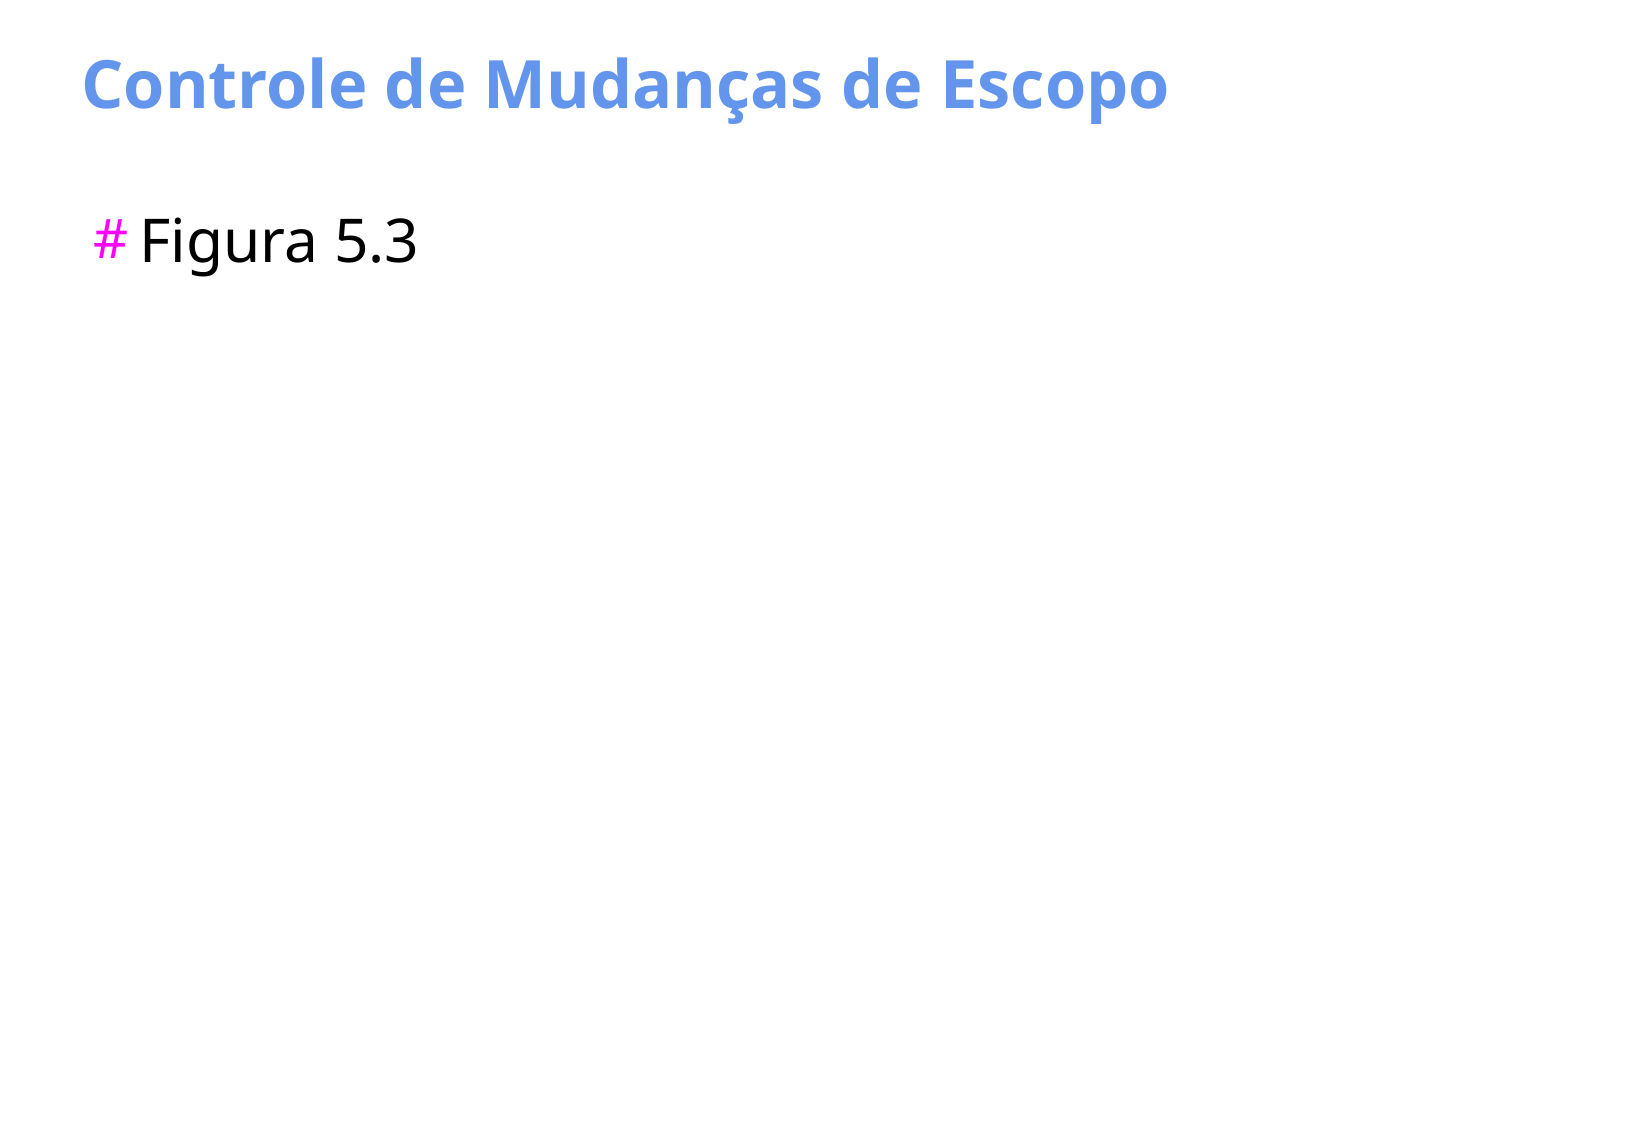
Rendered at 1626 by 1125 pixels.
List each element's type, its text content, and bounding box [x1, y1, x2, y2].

list Figura 5.3 [81, 165, 1544, 1016]
title Controle de Mudanças de Escopo [81, 41, 1544, 122]
